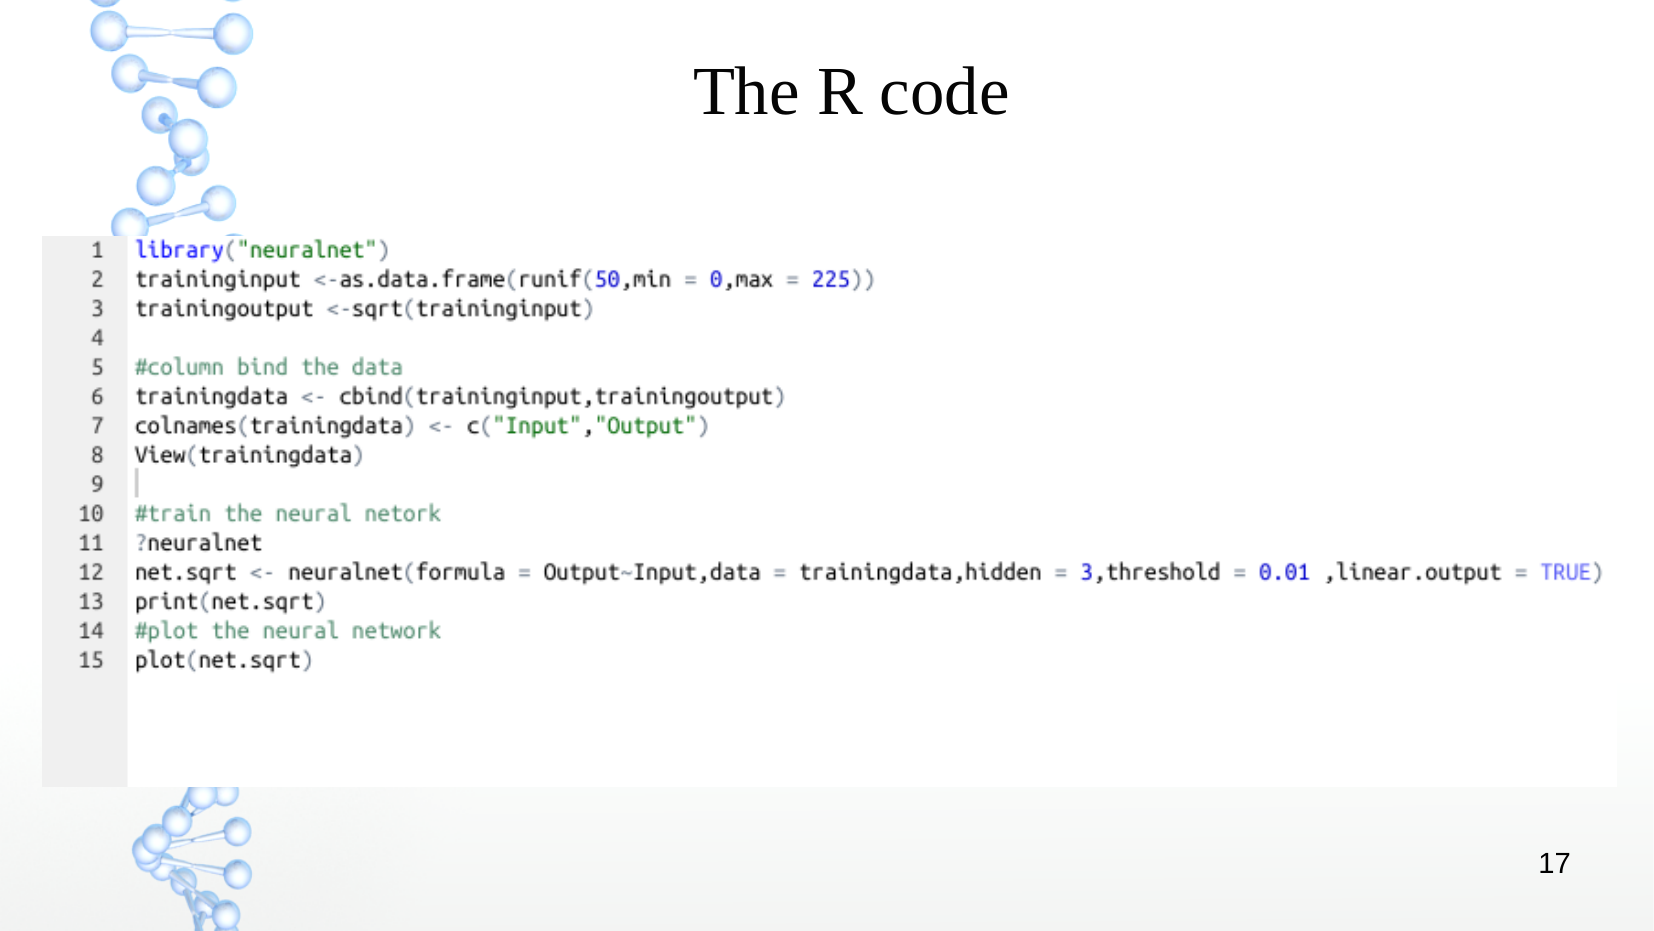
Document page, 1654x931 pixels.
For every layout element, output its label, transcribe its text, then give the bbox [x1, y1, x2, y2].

title The R code [196, 46, 1525, 138]
picture [0, 0, 1654, 931]
